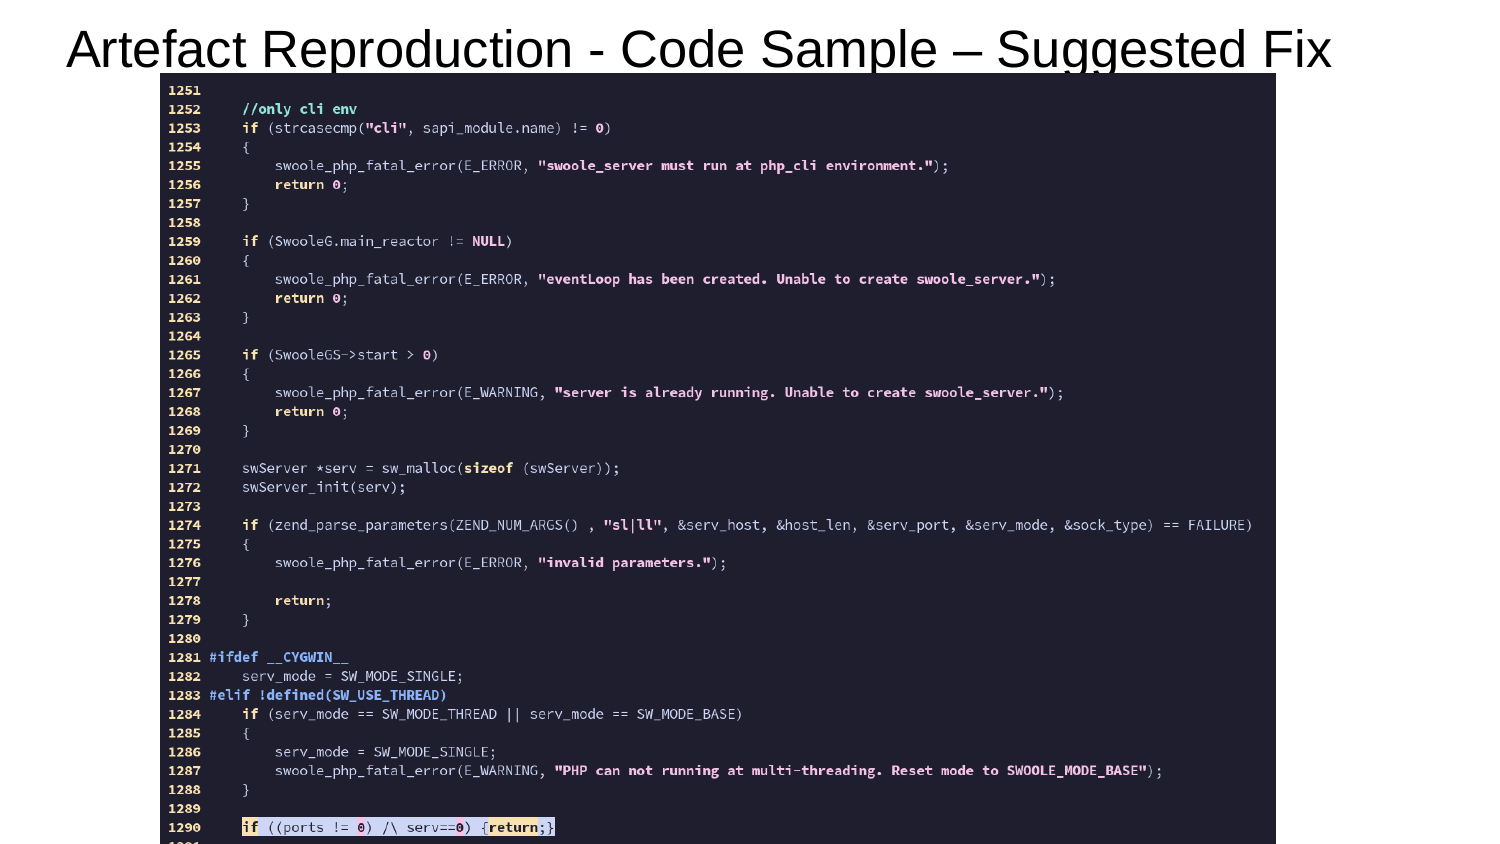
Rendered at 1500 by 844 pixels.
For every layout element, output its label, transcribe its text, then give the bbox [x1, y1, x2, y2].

title Artefact Reproduction - Code Sample – Suggested Fix [51, 0, 1449, 94]
picture [160, 73, 1276, 844]
